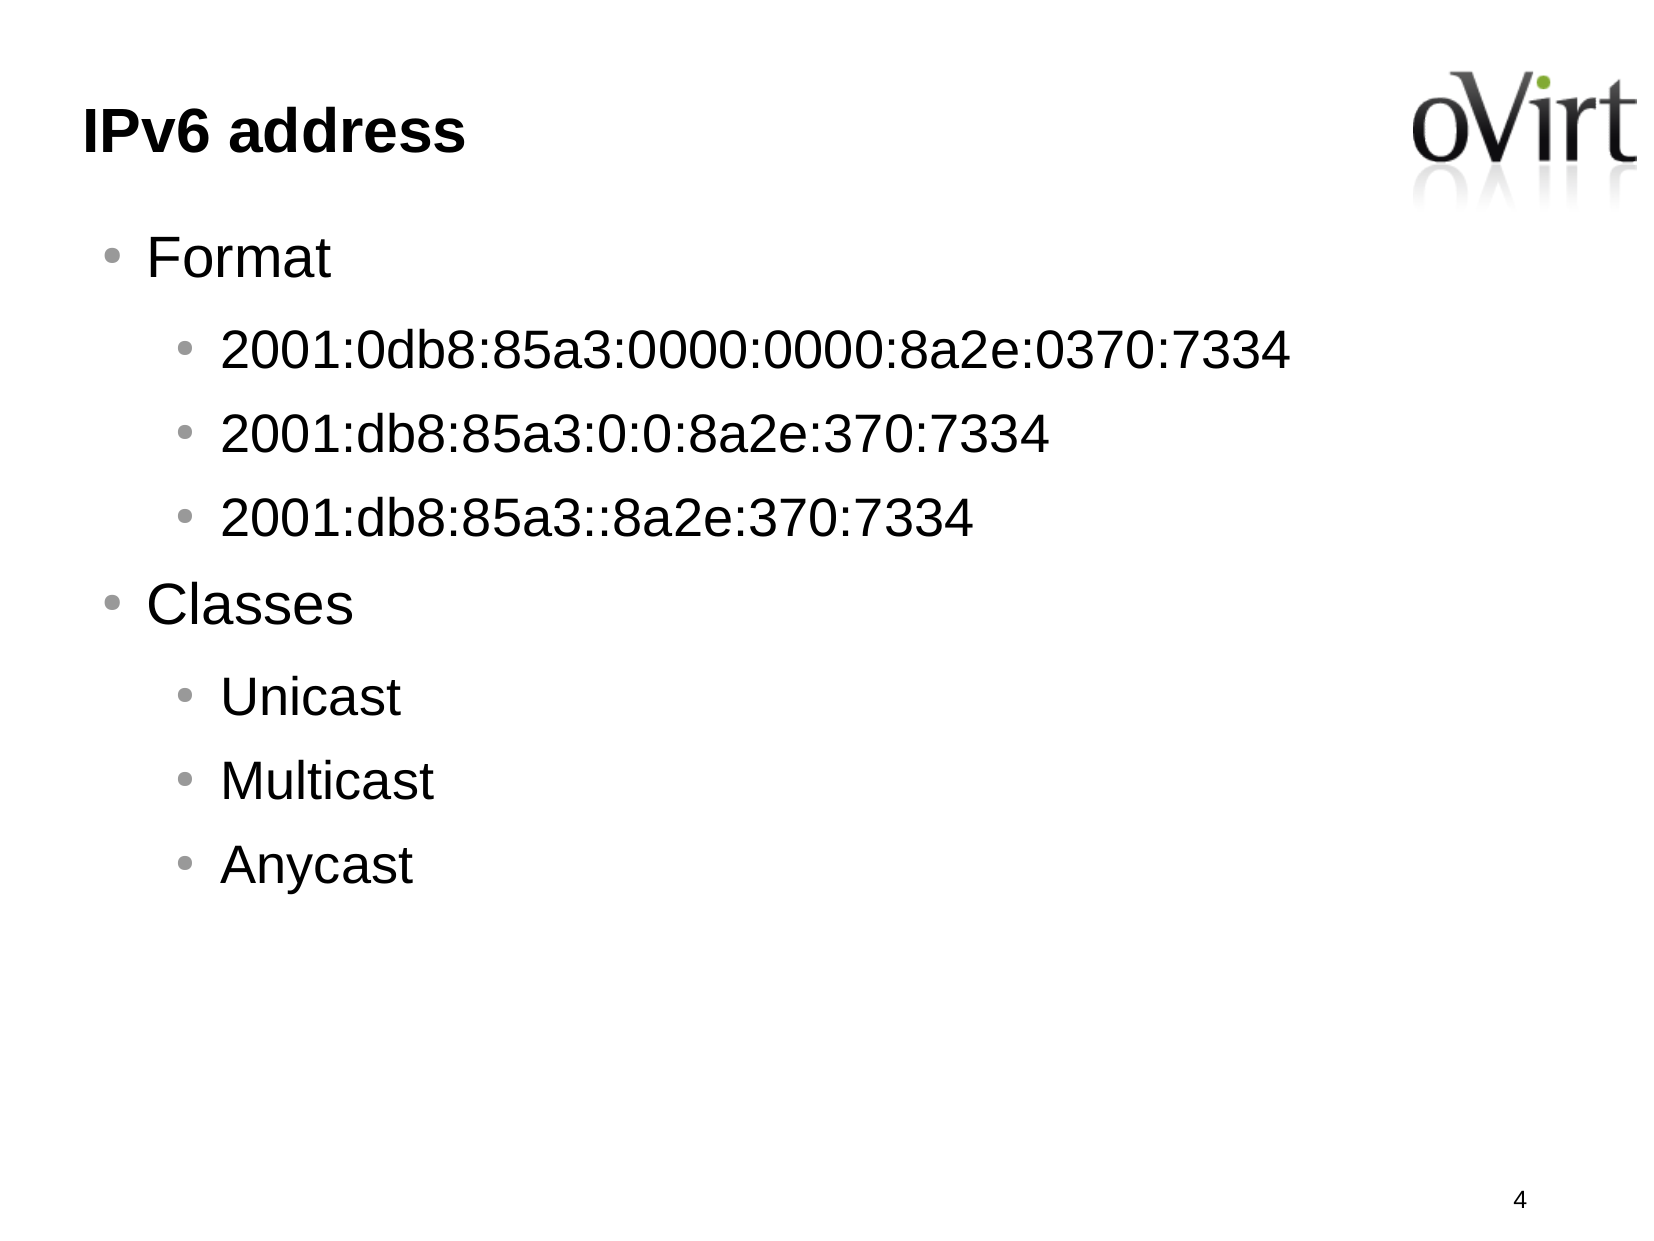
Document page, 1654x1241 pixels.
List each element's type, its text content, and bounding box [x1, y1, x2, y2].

list Format 2001:0db8:85a3:0000:0000:8a2e:0370:7334 2001:db8:85a3:0:0:8a2e:370:7334 2001:db8:85a3::8a2e:370:7334 Classes Unicast Multicast Anycast [86, 225, 1576, 1019]
picture [1413, 63, 1637, 212]
title IPv6 address [82, 37, 1303, 226]
